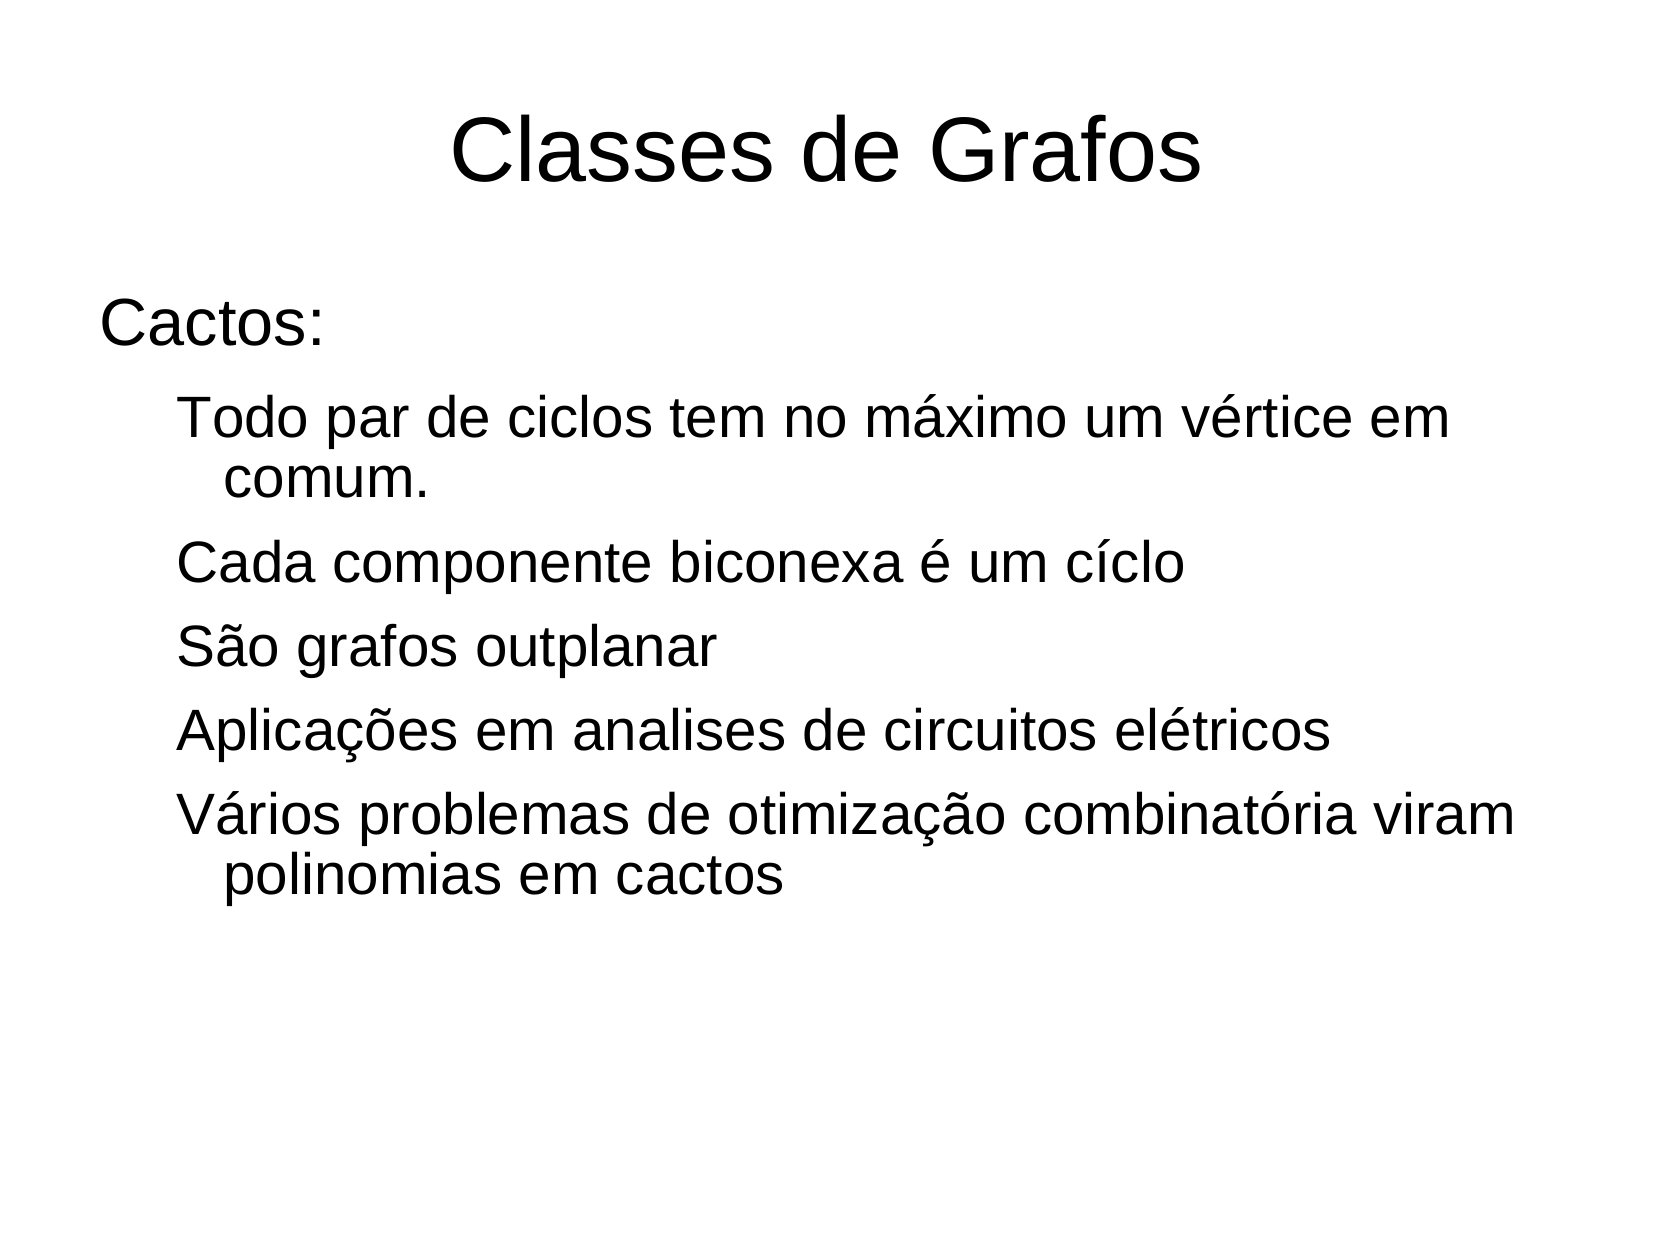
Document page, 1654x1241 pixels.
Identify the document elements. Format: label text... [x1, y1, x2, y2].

list Cactos: Todo par de ciclos tem no máximo um vértice em comum. Cada componente biconexa é um cíclo São grafos outplanar Aplicações em analises de circuitos elétricos Vários problemas de otimização combinatória viram polinomias em cactos [82, 290, 1571, 1094]
title Classes de Grafos [82, 56, 1571, 250]
